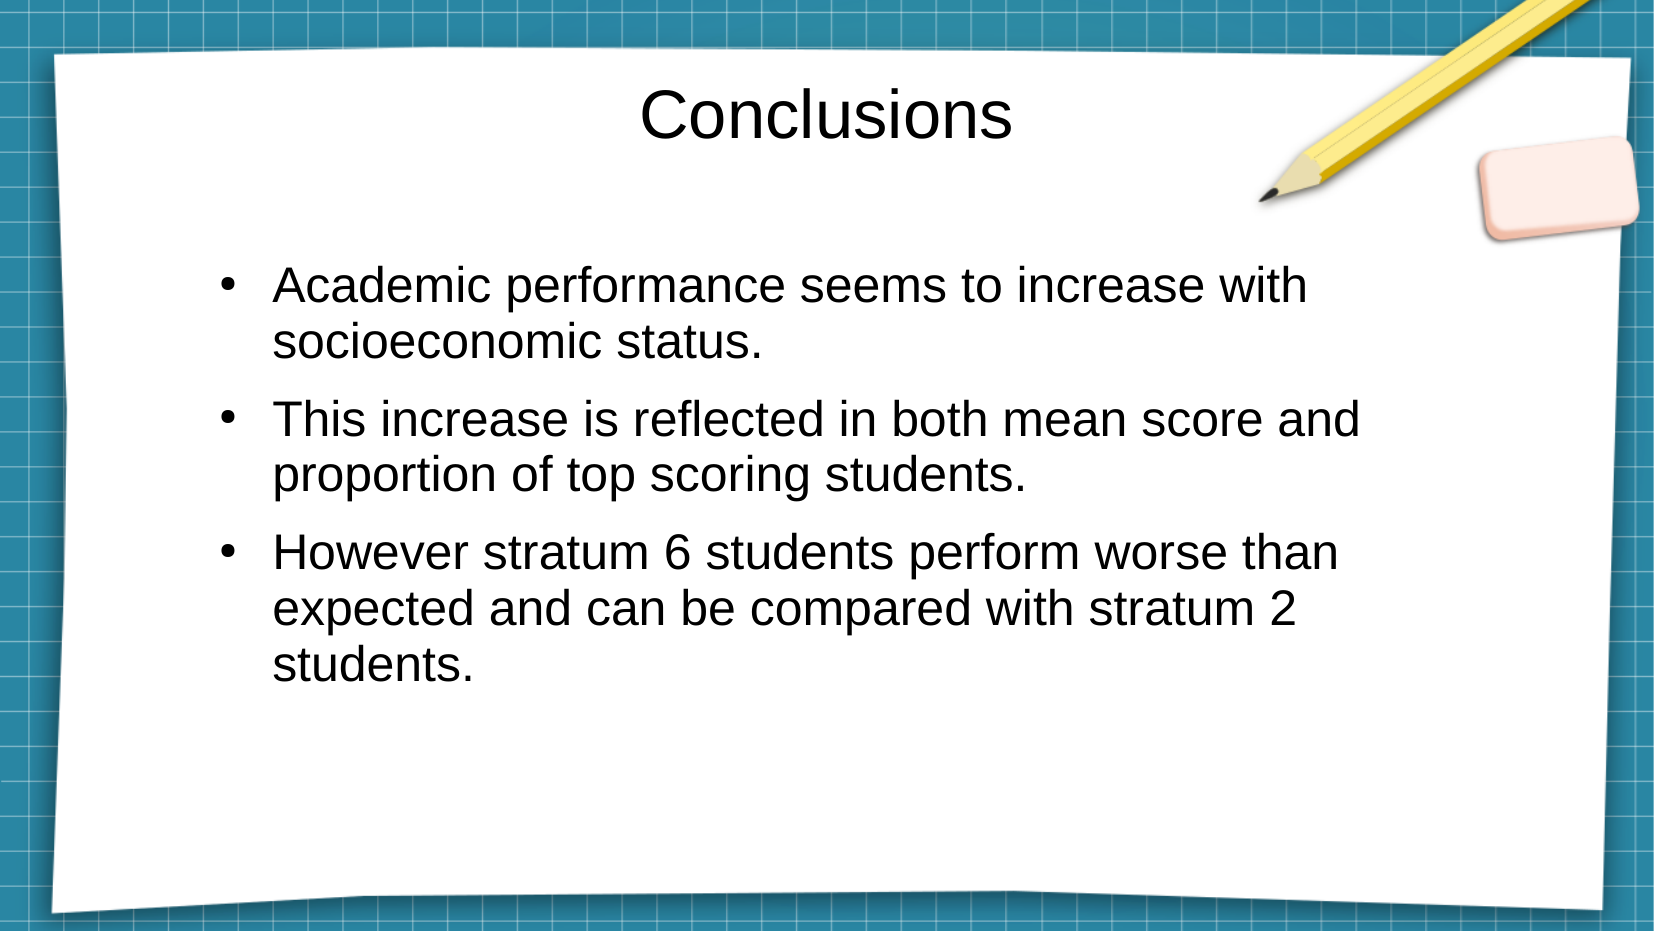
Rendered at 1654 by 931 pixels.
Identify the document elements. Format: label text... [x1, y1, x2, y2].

title Conclusions [82, 37, 1571, 193]
picture [0, 0, 1654, 931]
list Academic performance seems to increase with socioeconomic status. This increase is reflected in both mean score and proportion of top scoring students. However stratum 6 students perform worse than expected and can be compared with stratum 2 students. [201, 257, 1514, 860]
